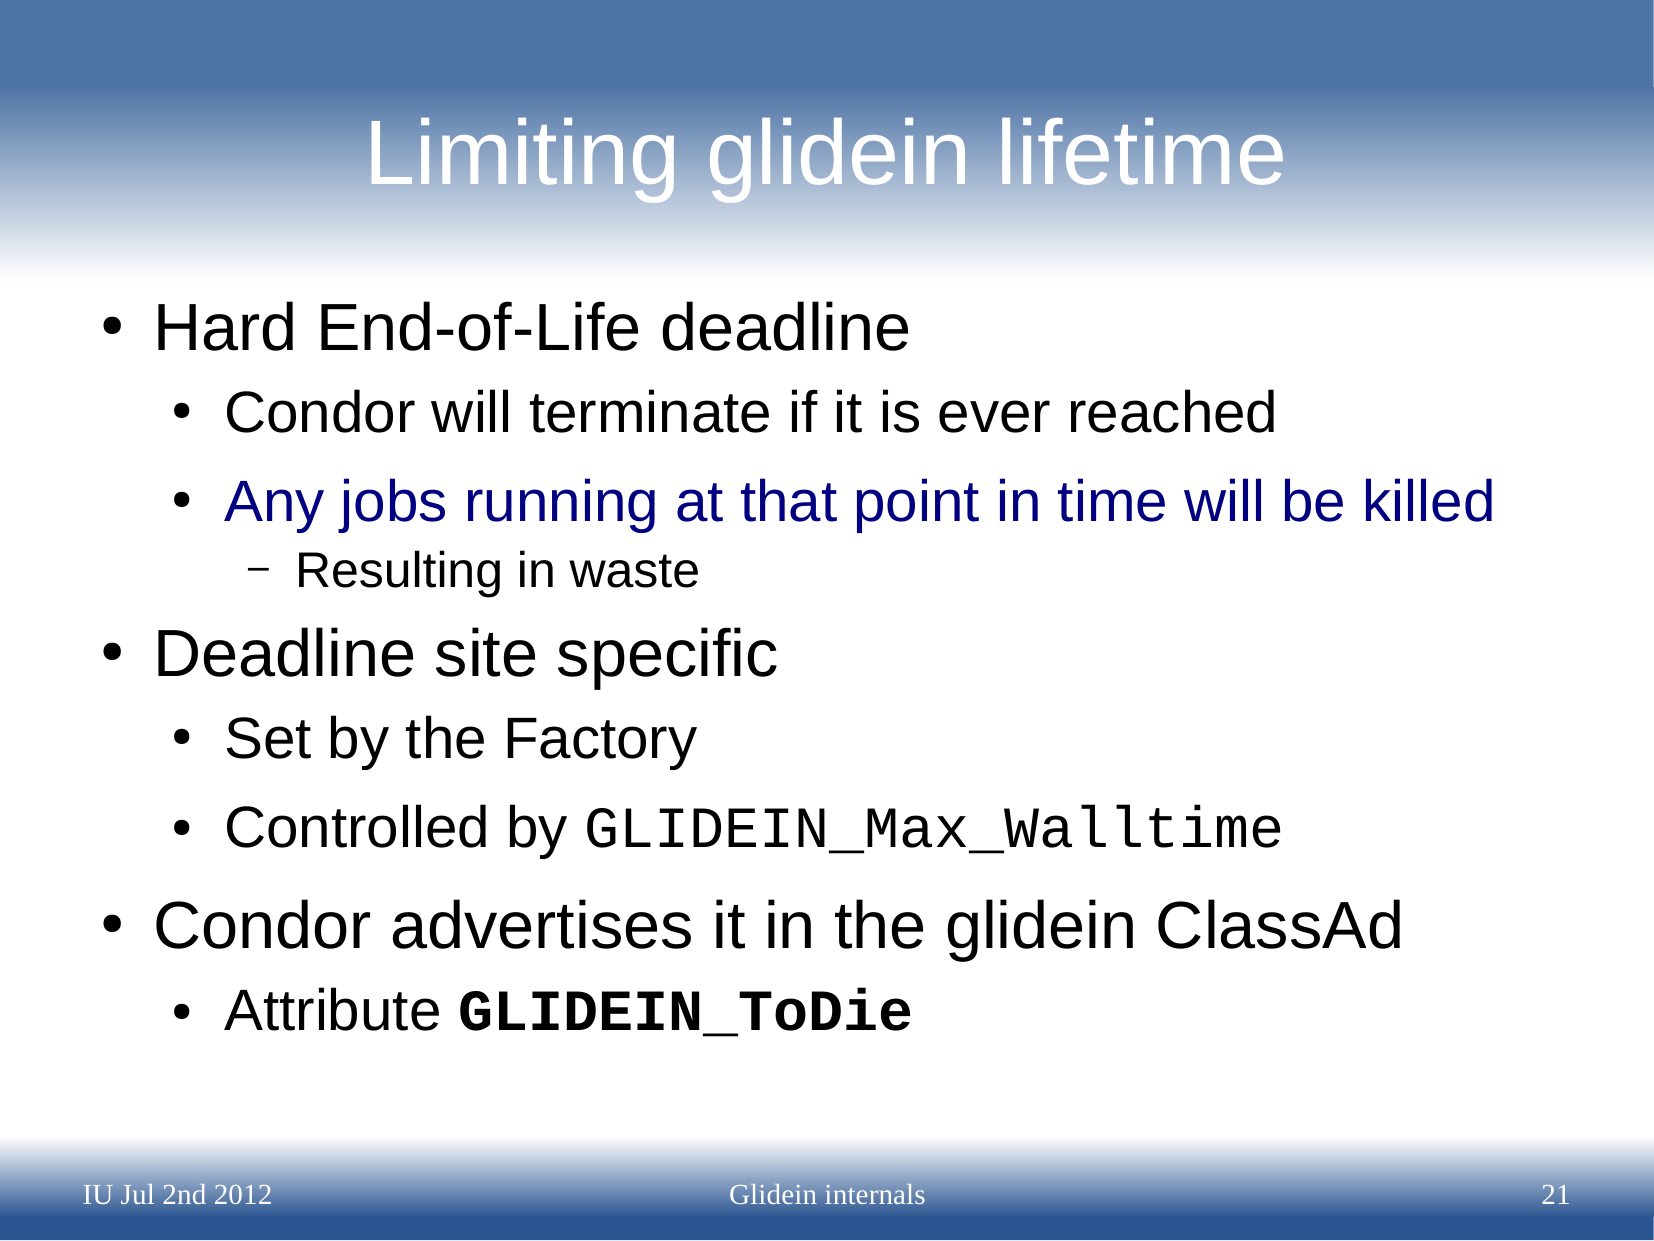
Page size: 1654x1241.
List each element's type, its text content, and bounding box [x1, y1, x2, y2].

list Hard End-of-Life deadline Condor will terminate if it is ever reached Any jobs running at that point in time will be killed Resulting in waste Deadline site specific Set by the Factory Controlled by GLIDEIN_Max_Walltime Condor advertises it in the glidein ClassAd Attribute GLIDEIN_ToDie [82, 290, 1571, 1109]
title Limiting glidein lifetime [82, 56, 1571, 250]
